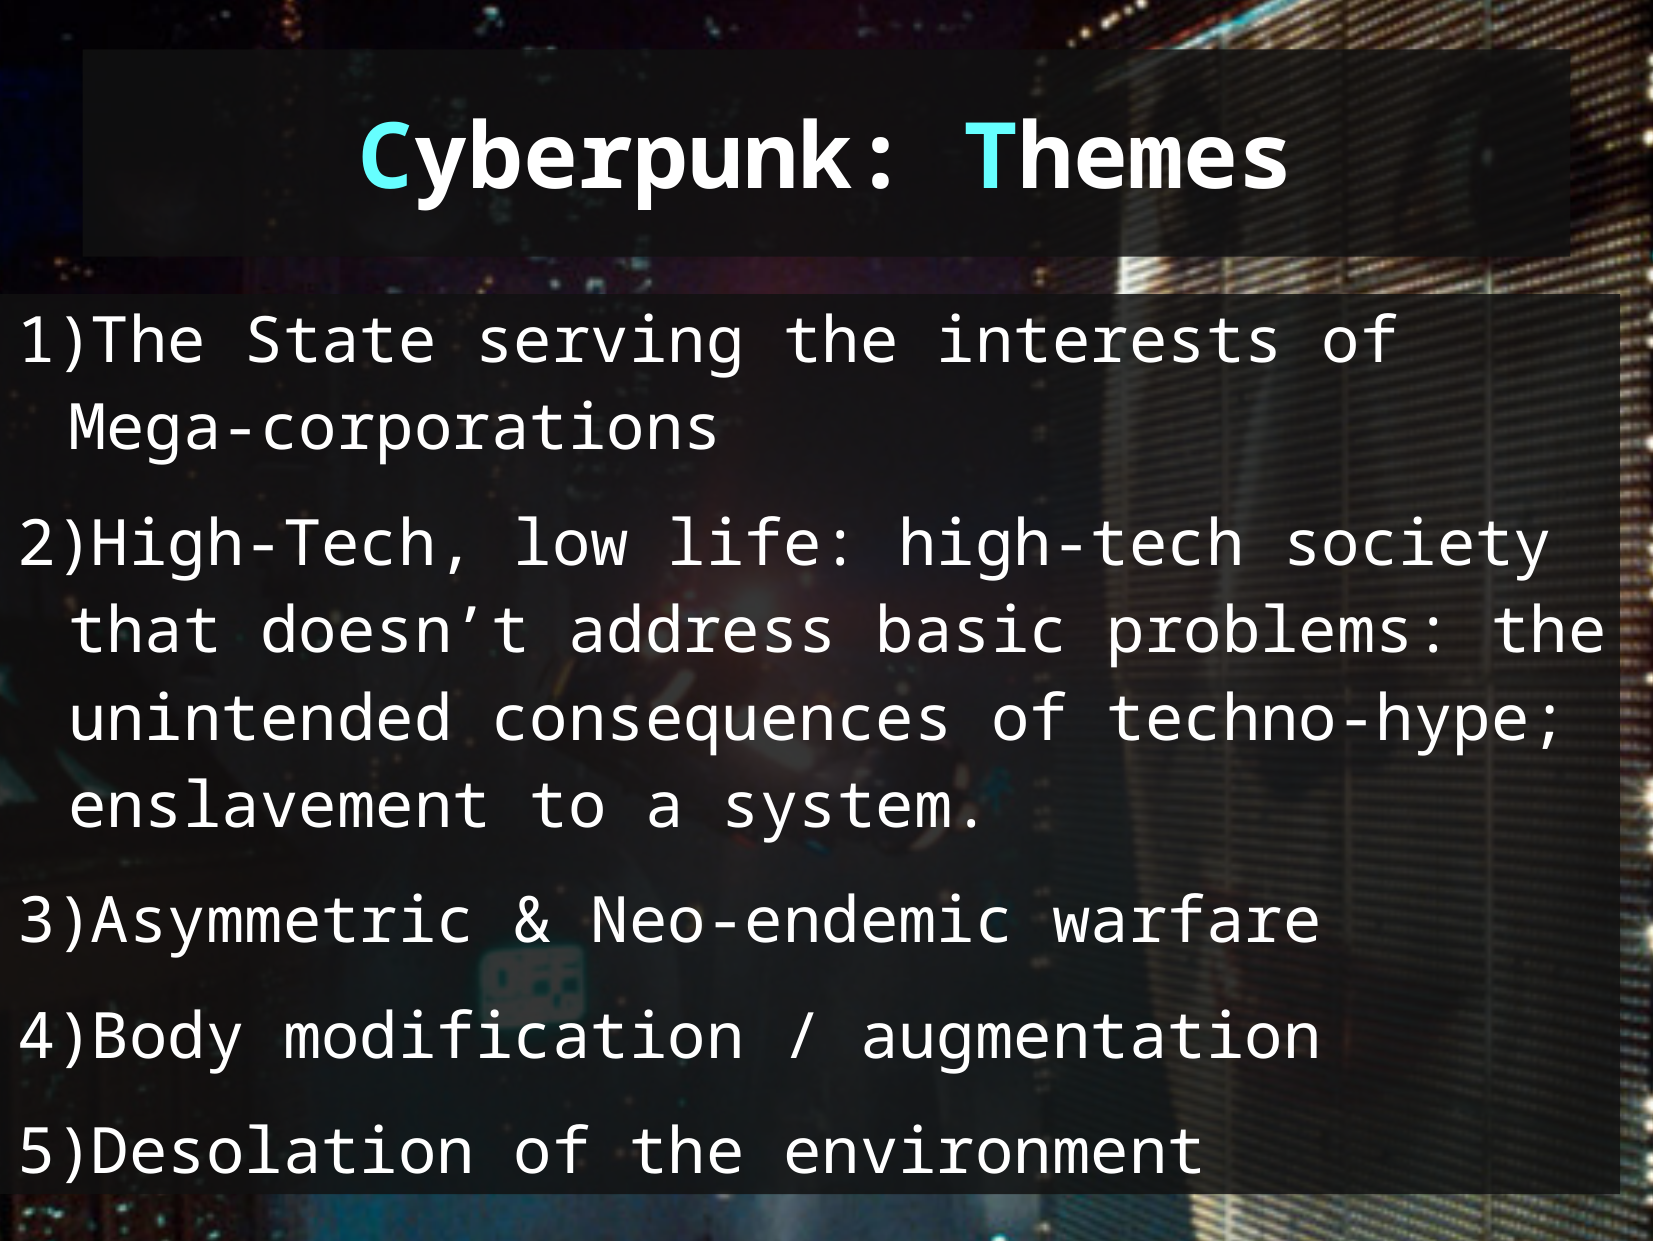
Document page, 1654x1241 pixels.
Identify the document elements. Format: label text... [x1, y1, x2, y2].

list The State serving the interests of Mega-corporations High-Tech, low life: high-tech society that doesn’t address basic problems: the unintended consequences of techno-hype; enslavement to a system. Asymmetric & Neo-endemic warfare Body modification / augmentation Desolation of the environment [0, 294, 1621, 1195]
picture [0, 0, 1653, 1241]
title Cyberpunk: Themes [82, 49, 1571, 257]
